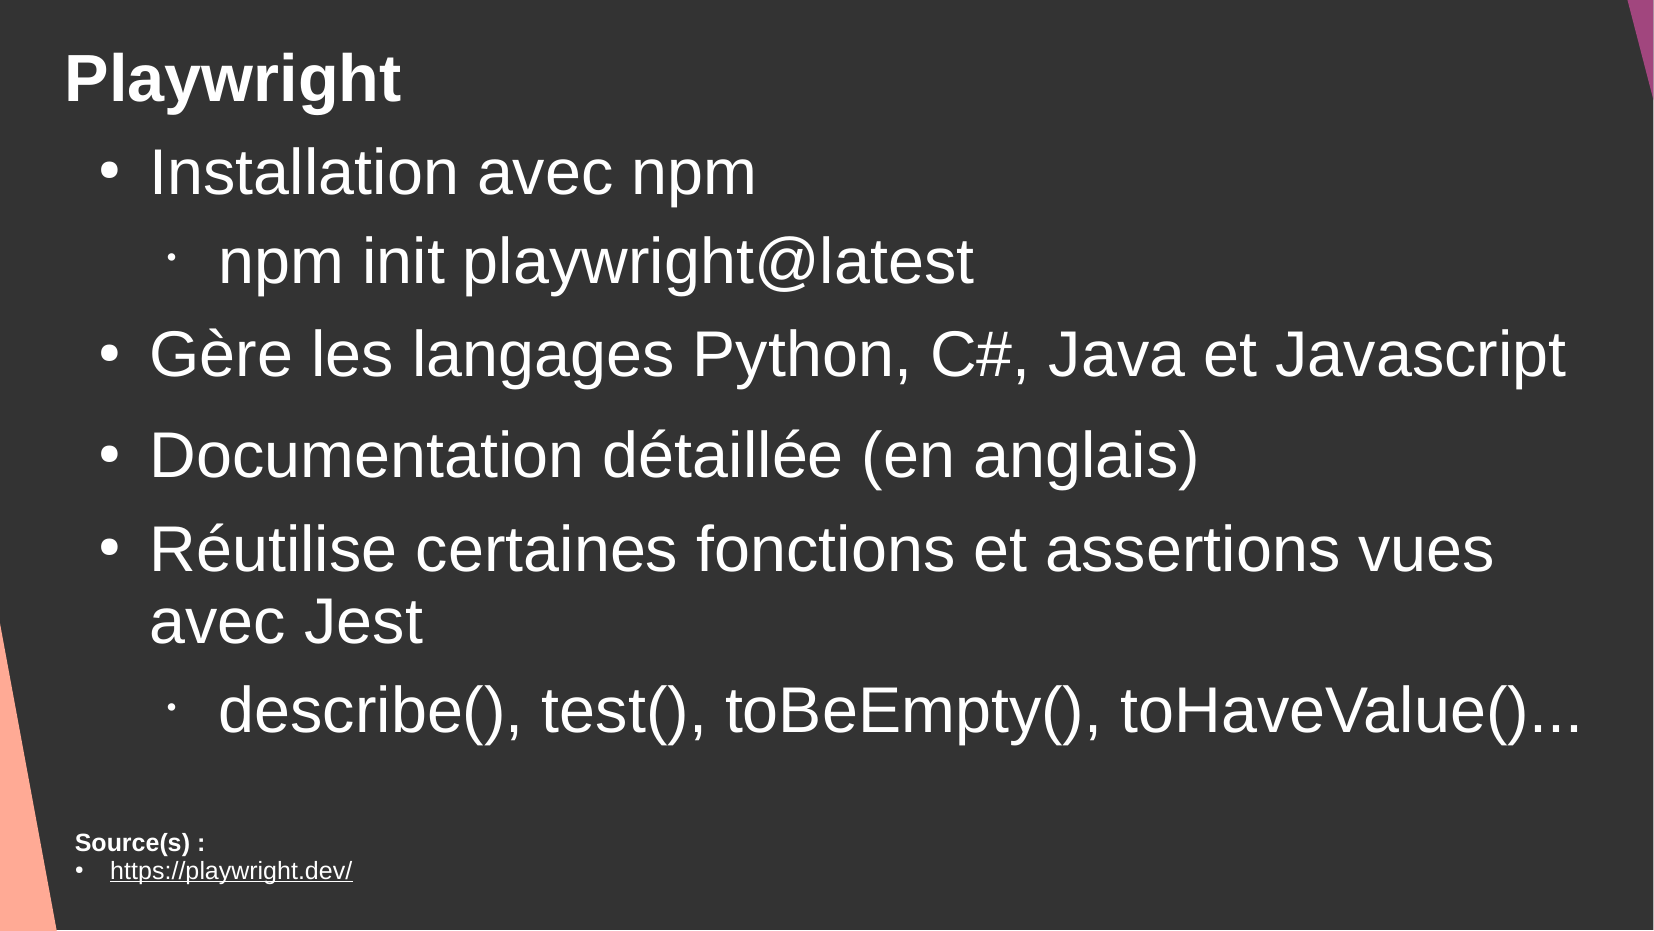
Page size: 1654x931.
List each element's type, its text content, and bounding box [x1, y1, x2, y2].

text_box [0, 623, 57, 931]
text_box Source(s) : https://playwright.dev/ [60, 821, 1546, 906]
list Installation avec npm npm init playwright@latest Gère les langages Python, C#, Java et Javascript Documentation détaillée (en anglais) Réutilise certaines fonctions et assertions vues avec Jest describe(), test(), toBeEmpty(), toHaveValue()... [80, 135, 1620, 804]
title Playwright [64, 40, 1635, 116]
text_box [1627, 0, 1654, 103]
